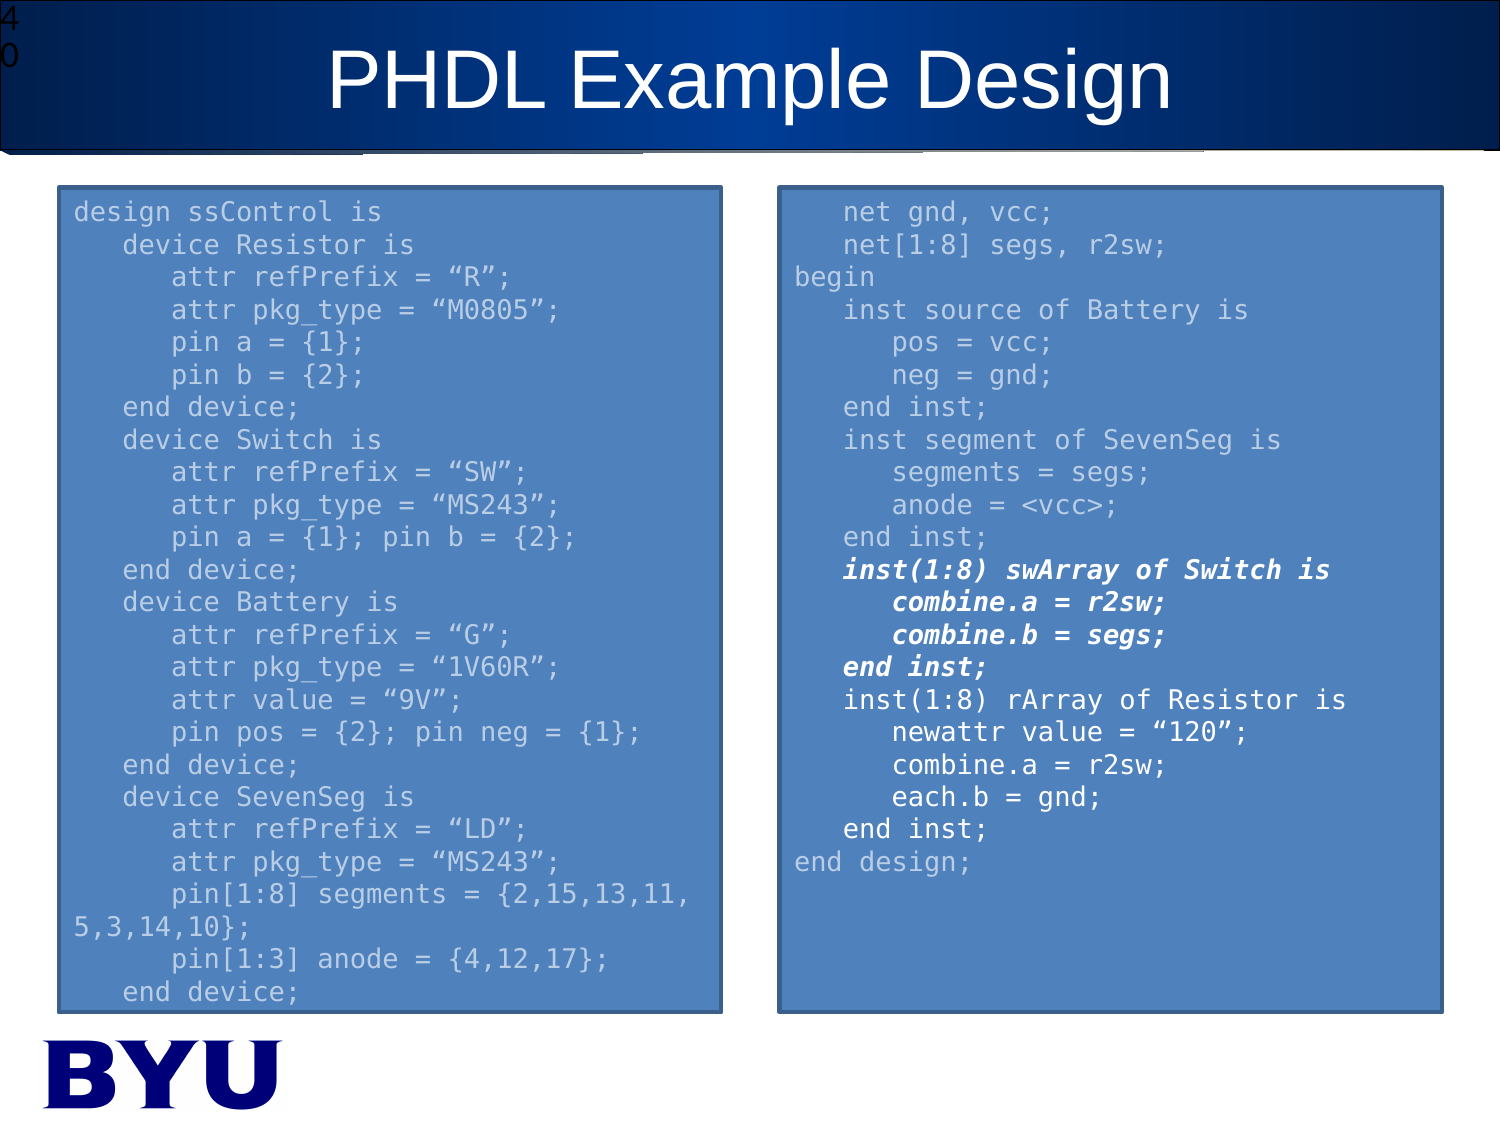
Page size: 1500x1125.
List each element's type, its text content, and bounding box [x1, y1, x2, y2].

picture [37, 1039, 288, 1111]
text_box net gnd, vcc; net[1:8] segs, r2sw; begin inst source of Battery is pos = vcc; neg = gnd; end inst; inst segment of SevenSeg is segments = segs; anode = <vcc>; end inst; inst(1:8) swArray of Switch is combine.a = r2sw; combine.b = segs; end inst; inst(1:8) rArray of Resistor is newattr value = “120”; combine.a = r2sw; each.b = gnd; end inst; end design; [779, 187, 1442, 1013]
text_box design ssControl is device Resistor is attr refPrefix = “R”; attr pkg_type = “M0805”; pin a = {1}; pin b = {2}; end device; device Switch is attr refPrefix = “SW”; attr pkg_type = “MS243”; pin a = {1}; pin b = {2}; end device; device Battery is attr refPrefix = “G”; attr pkg_type = “1V60R”; attr value = “9V”; pin pos = {2}; pin neg = {1}; end device; device SevenSeg is attr refPrefix = “LD”; attr pkg_type = “MS243”; pin[1:8] segments = {2,15,13,11, 5,3,14,10}; pin[1:3] anode = {4,12,17}; end device; [58, 187, 722, 1013]
title PHDL Example Design [75, 0, 1425, 150]
